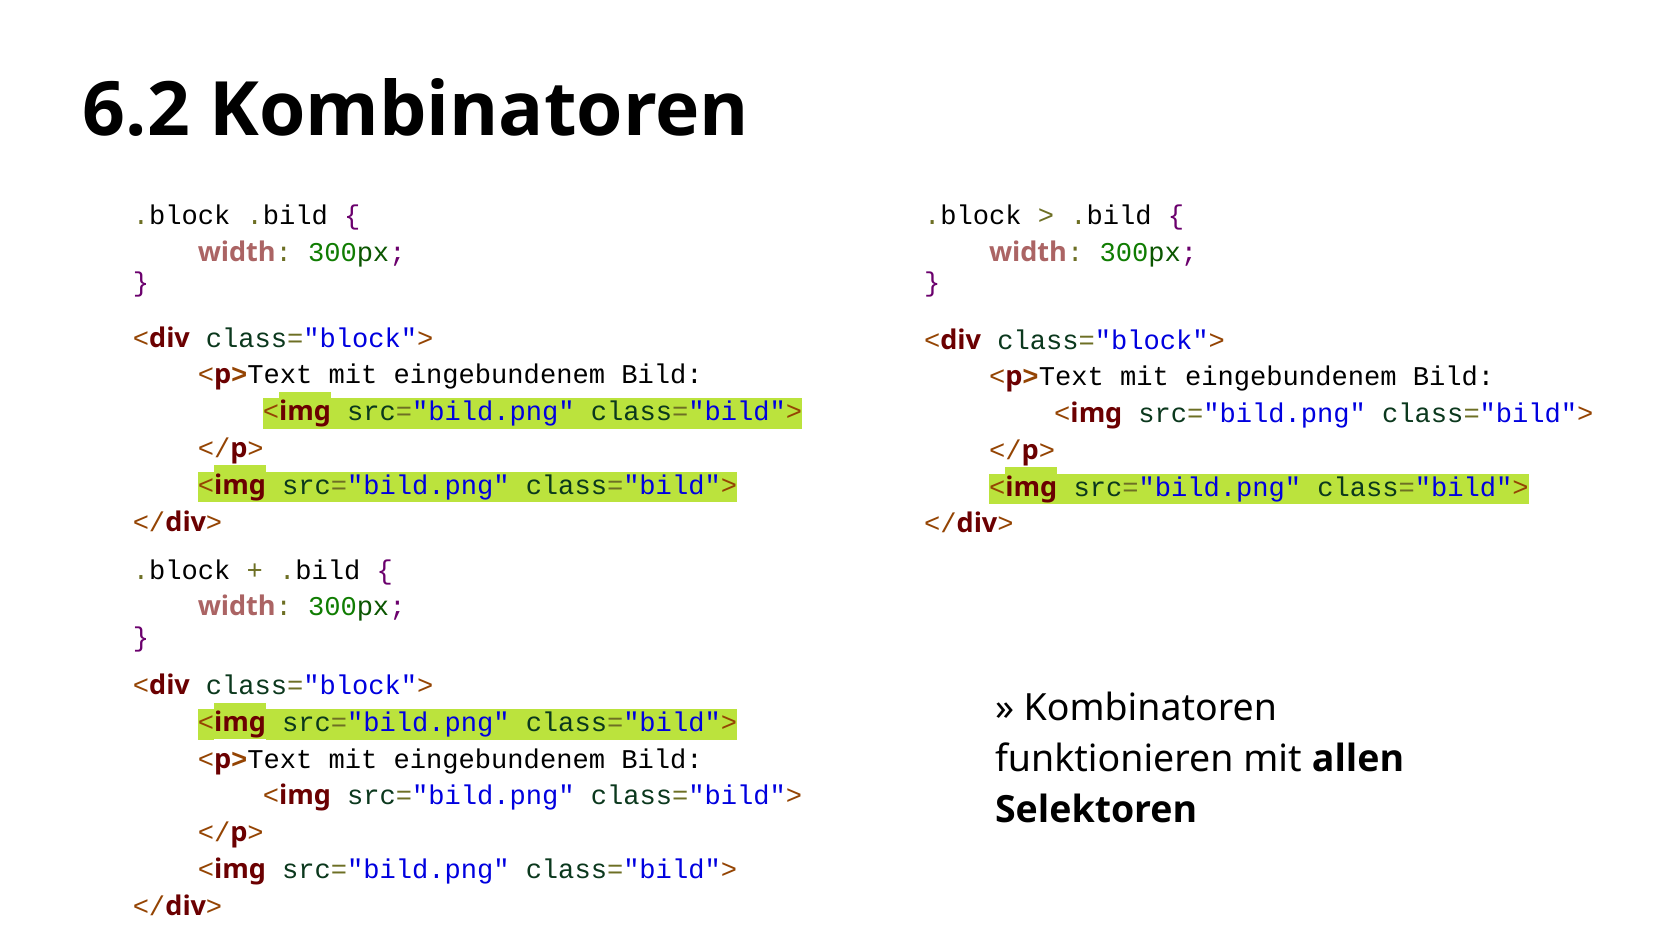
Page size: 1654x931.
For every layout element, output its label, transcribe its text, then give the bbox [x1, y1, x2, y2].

title 6.2 Kombinatoren [82, 59, 1571, 154]
text_box » Kombinatoren funktionieren mit allen Selektoren [980, 673, 1501, 830]
text_box <div class="block"> <img src="bild.png" class="bild"> <p>Text mit eingebundenem Bild: <img src="bild.png" class="bild"> </p> <img src="bild.png" class="bild"> </div> [118, 658, 827, 887]
text_box .block + .bild { width: 300px; } [118, 549, 556, 656]
text_box .block > .bild { width: 300px; } [909, 194, 1347, 302]
text_box <div class="block"> <p>Text mit eingebundenem Bild: <img src="bild.png" class="bild"> </p> <img src="bild.png" class="bild"> </div> [118, 311, 827, 509]
text_box <div class="block"> <p>Text mit eingebundenem Bild: <img src="bild.png" class="bild"> </p> <img src="bild.png" class="bild"> </div> [909, 312, 1619, 511]
text_box .block .bild { width: 300px; } [118, 194, 556, 302]
